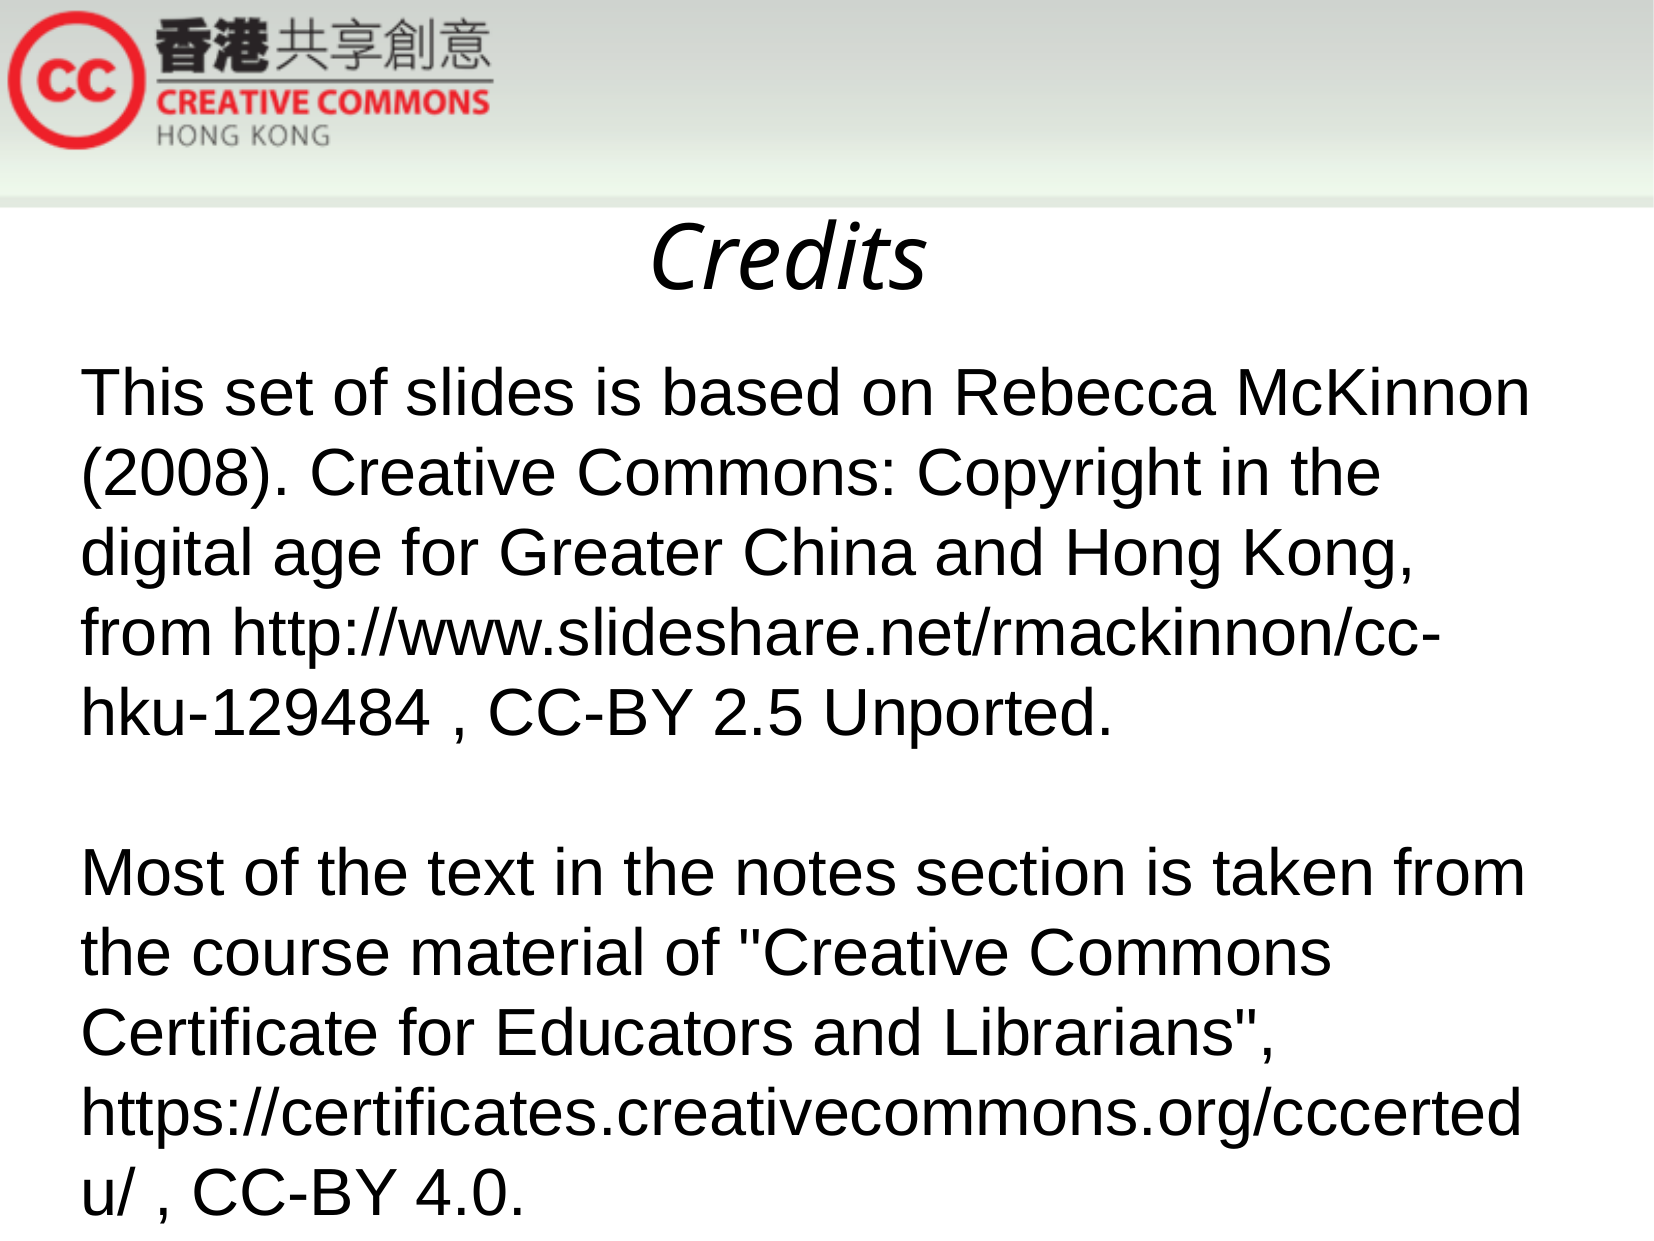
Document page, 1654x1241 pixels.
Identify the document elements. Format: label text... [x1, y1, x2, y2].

picture [0, 0, 1654, 1241]
text_box This set of slides is based on Rebecca McKinnon (2008). Creative Commons: Copyright in the digital age for Greater China and Hong Kong, from http://www.slideshare.net/rmackinnon/cc-hku-129484 , CC-BY 2.5 Unported. Most of the text in the notes section is taken from the course material of "Creative Commons Certificate for Educators and Librarians", https://certificates.creativecommons.org/cccertedu/ , CC-BY 4.0. [80, 344, 1562, 1099]
text_box Credits [56, 172, 1545, 345]
